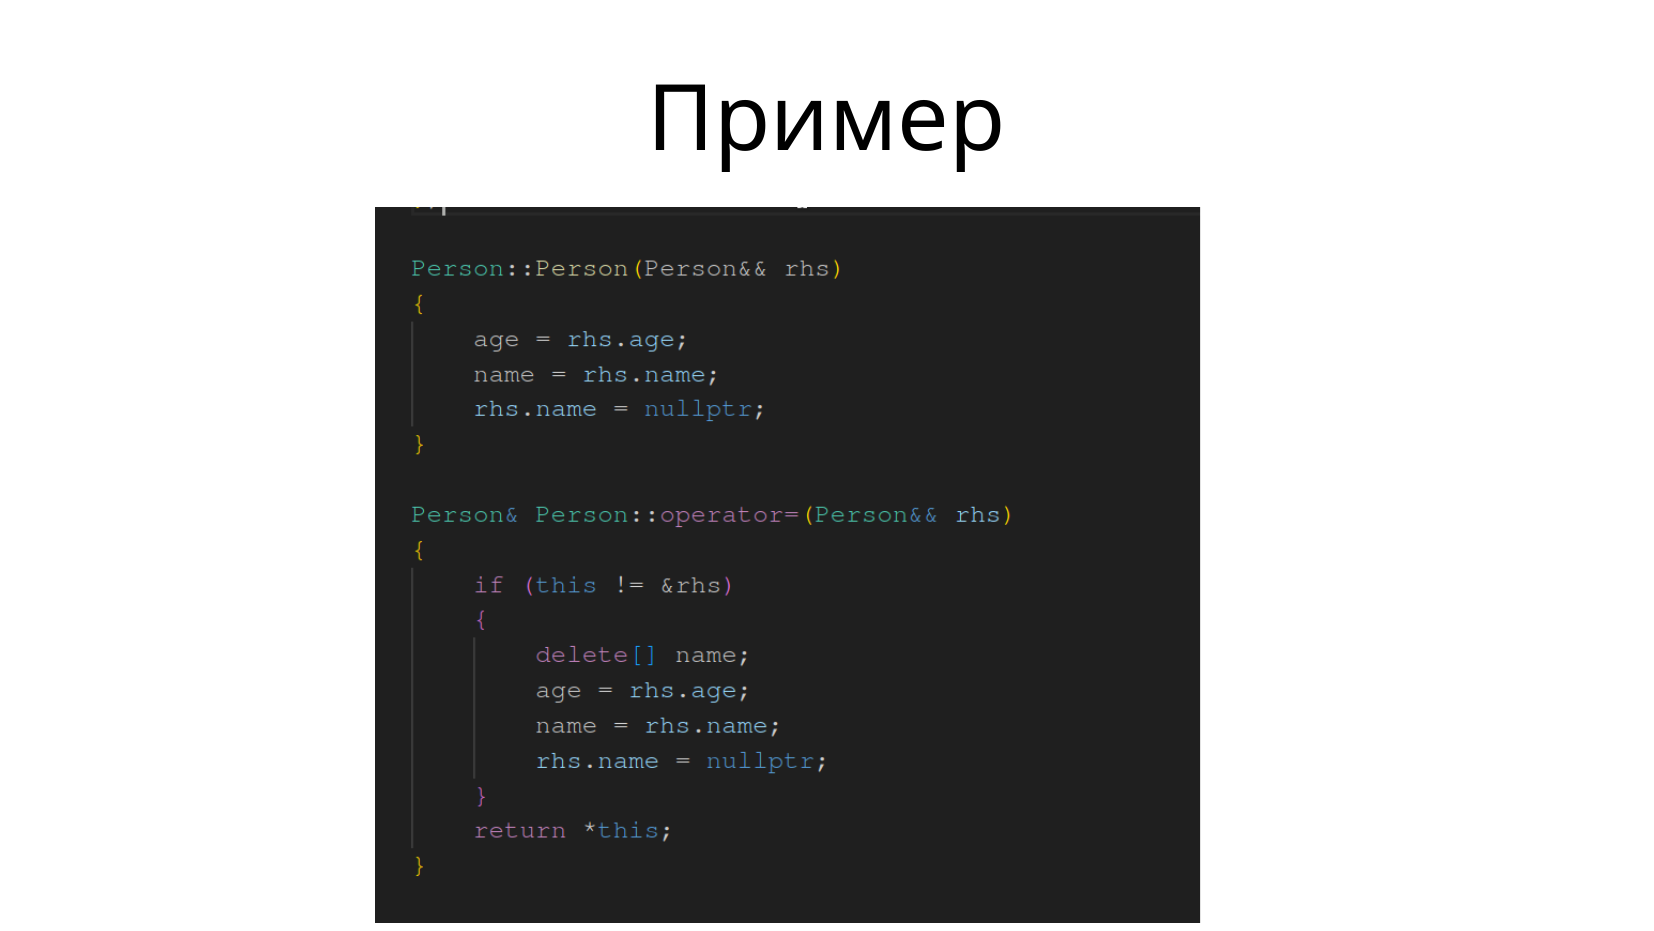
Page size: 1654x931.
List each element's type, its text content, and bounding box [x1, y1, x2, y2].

picture [375, 207, 1201, 923]
title Пример [82, 37, 1571, 193]
